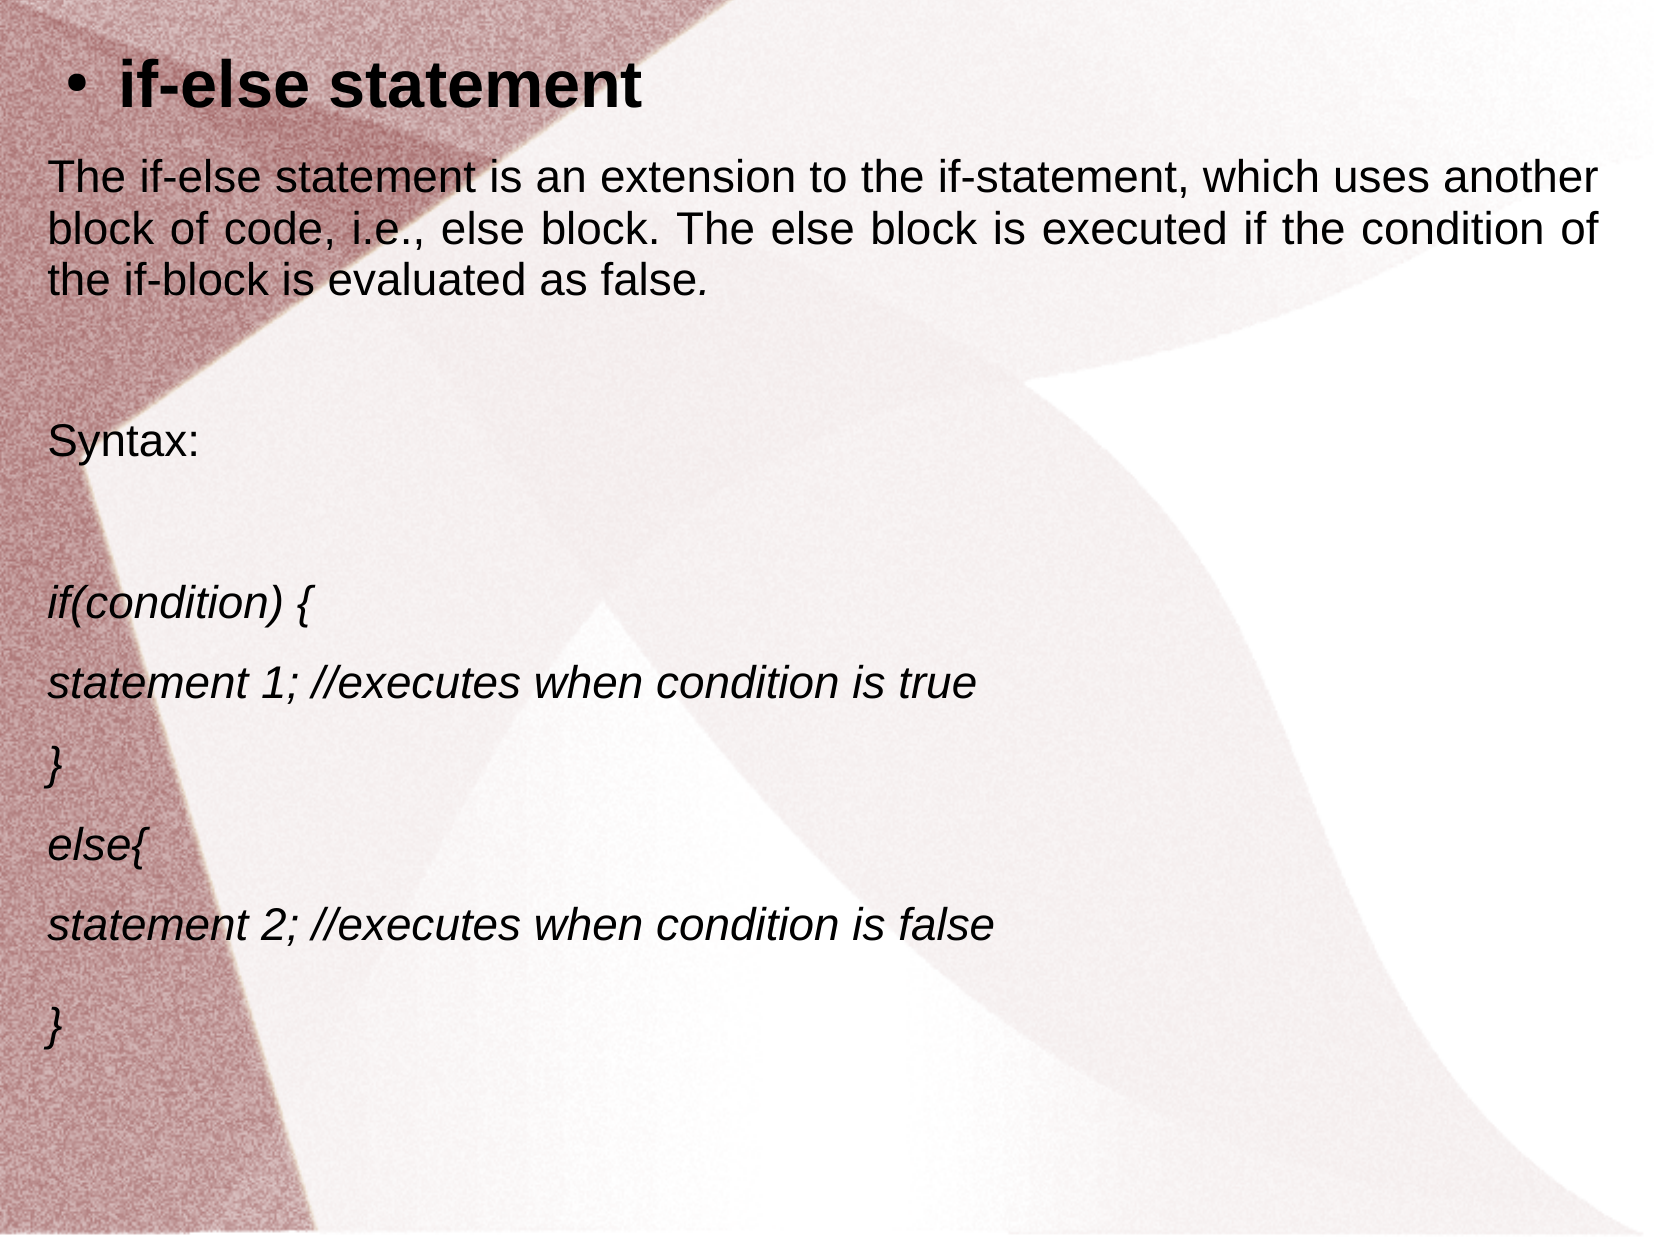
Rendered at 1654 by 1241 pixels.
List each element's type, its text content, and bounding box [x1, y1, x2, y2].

list if-else statement The if-else statement is an extension to the if-statement, which uses another block of code, i.e., else block. The else block is executed if the condition of the if-block is evaluated as false. Syntax: if(condition) { statement 1; //executes when condition is true } else{ statement 2; //executes when condition is false } [47, 47, 1601, 1193]
picture [0, 0, 1654, 1241]
